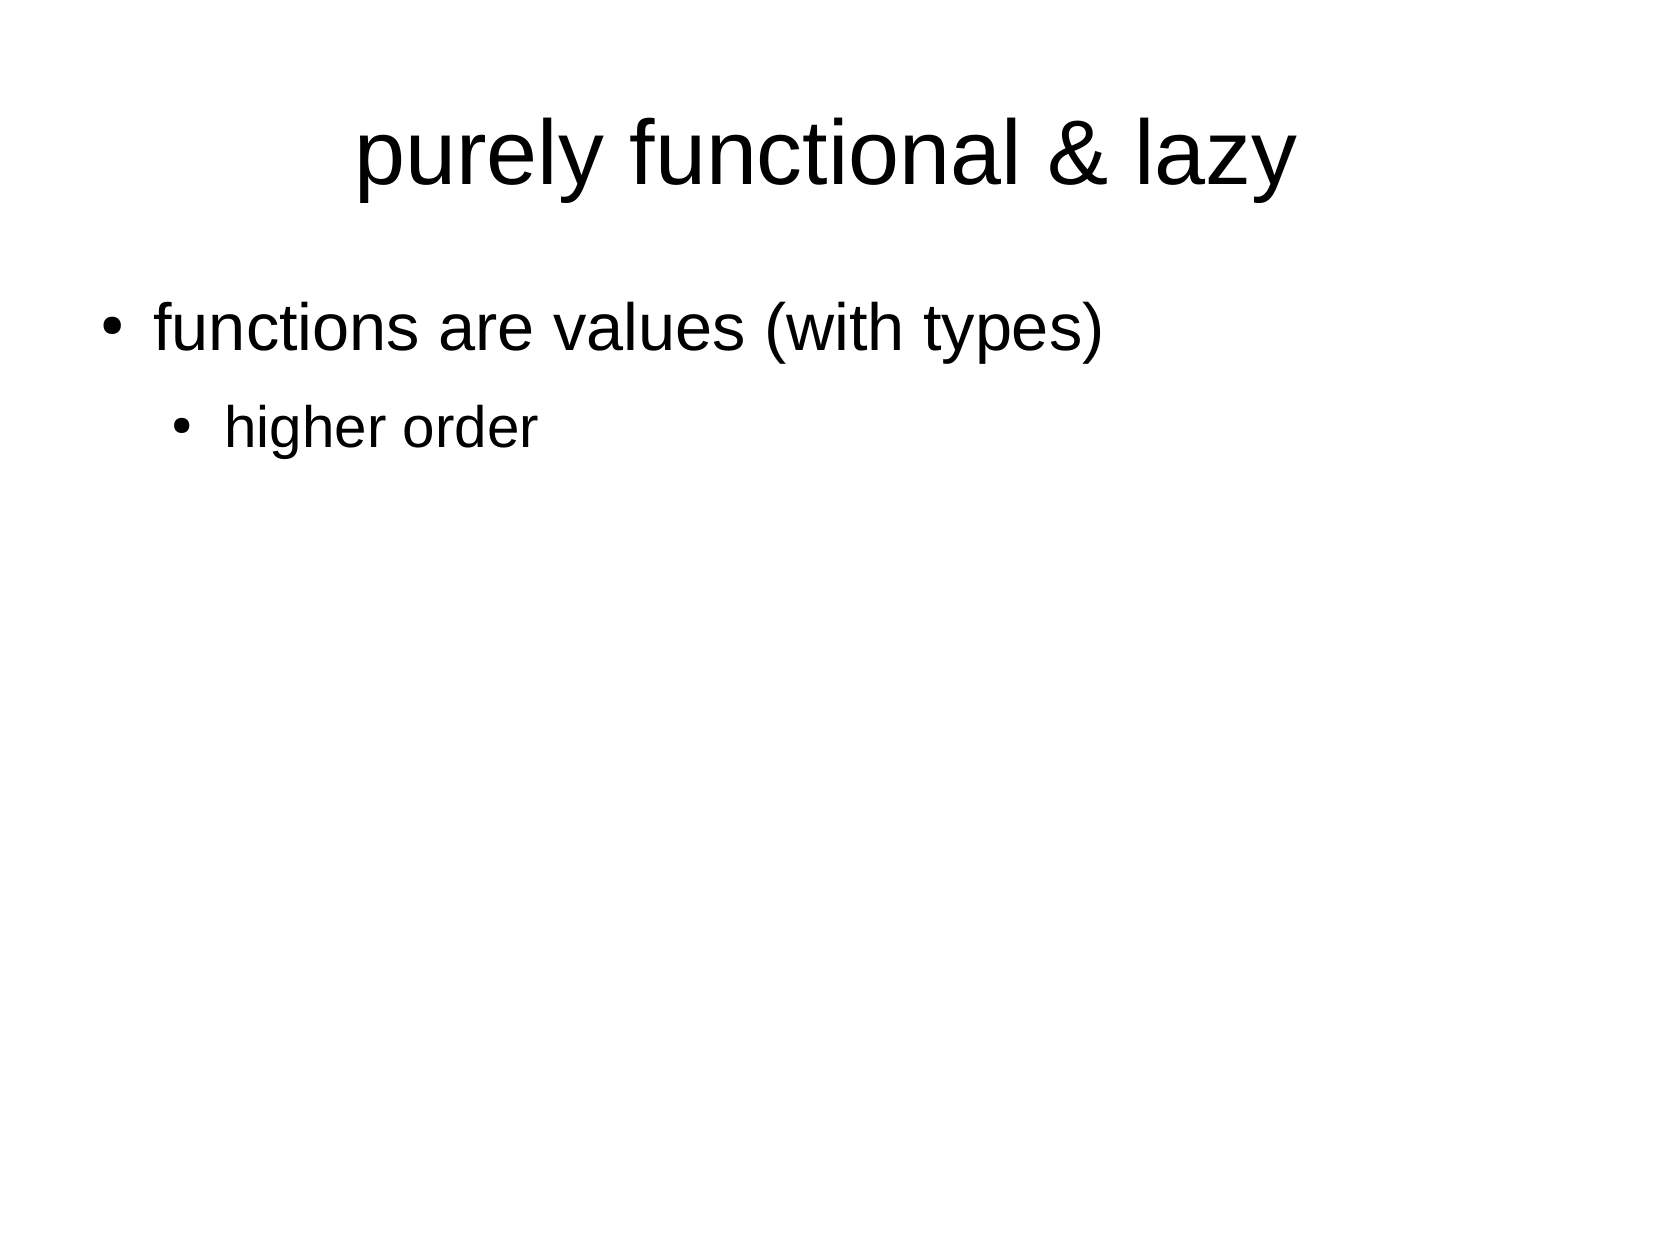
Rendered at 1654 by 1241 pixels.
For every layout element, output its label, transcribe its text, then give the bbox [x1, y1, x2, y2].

title purely functional & lazy [82, 49, 1571, 257]
list functions are values (with types) higher order [82, 290, 1571, 1109]
